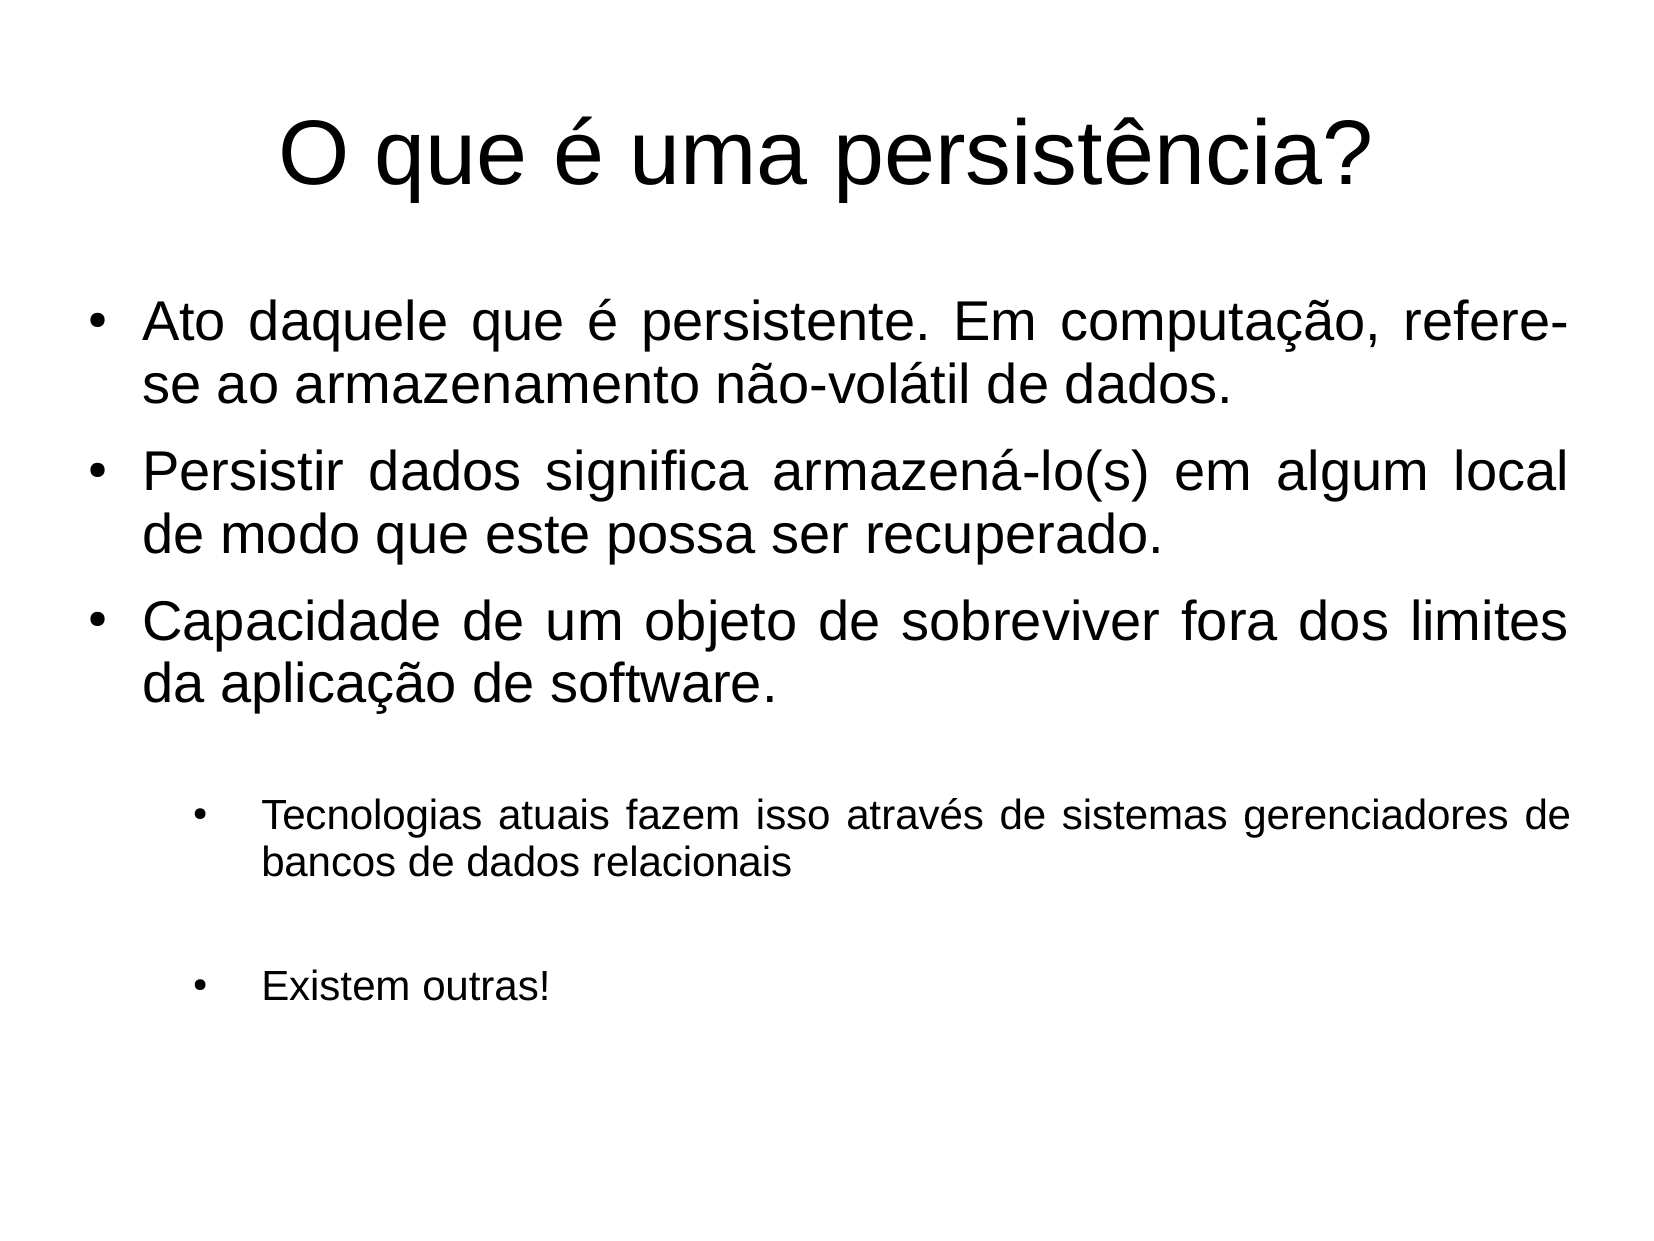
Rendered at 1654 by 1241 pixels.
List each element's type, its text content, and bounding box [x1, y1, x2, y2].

title O que é uma persistência? [82, 49, 1571, 257]
list Ato daquele que é persistente. Em computação, refere-se ao armazenamento não-volátil de dados. Persistir dados significa armazená-lo(s) em algum local de modo que este possa ser recuperado. Capacidade de um objeto de sobreviver fora dos limites da aplicação de software. Tecnologias atuais fazem isso através de sistemas gerenciadores de bancos de dados relacionais Existem outras! [82, 290, 1571, 1010]
